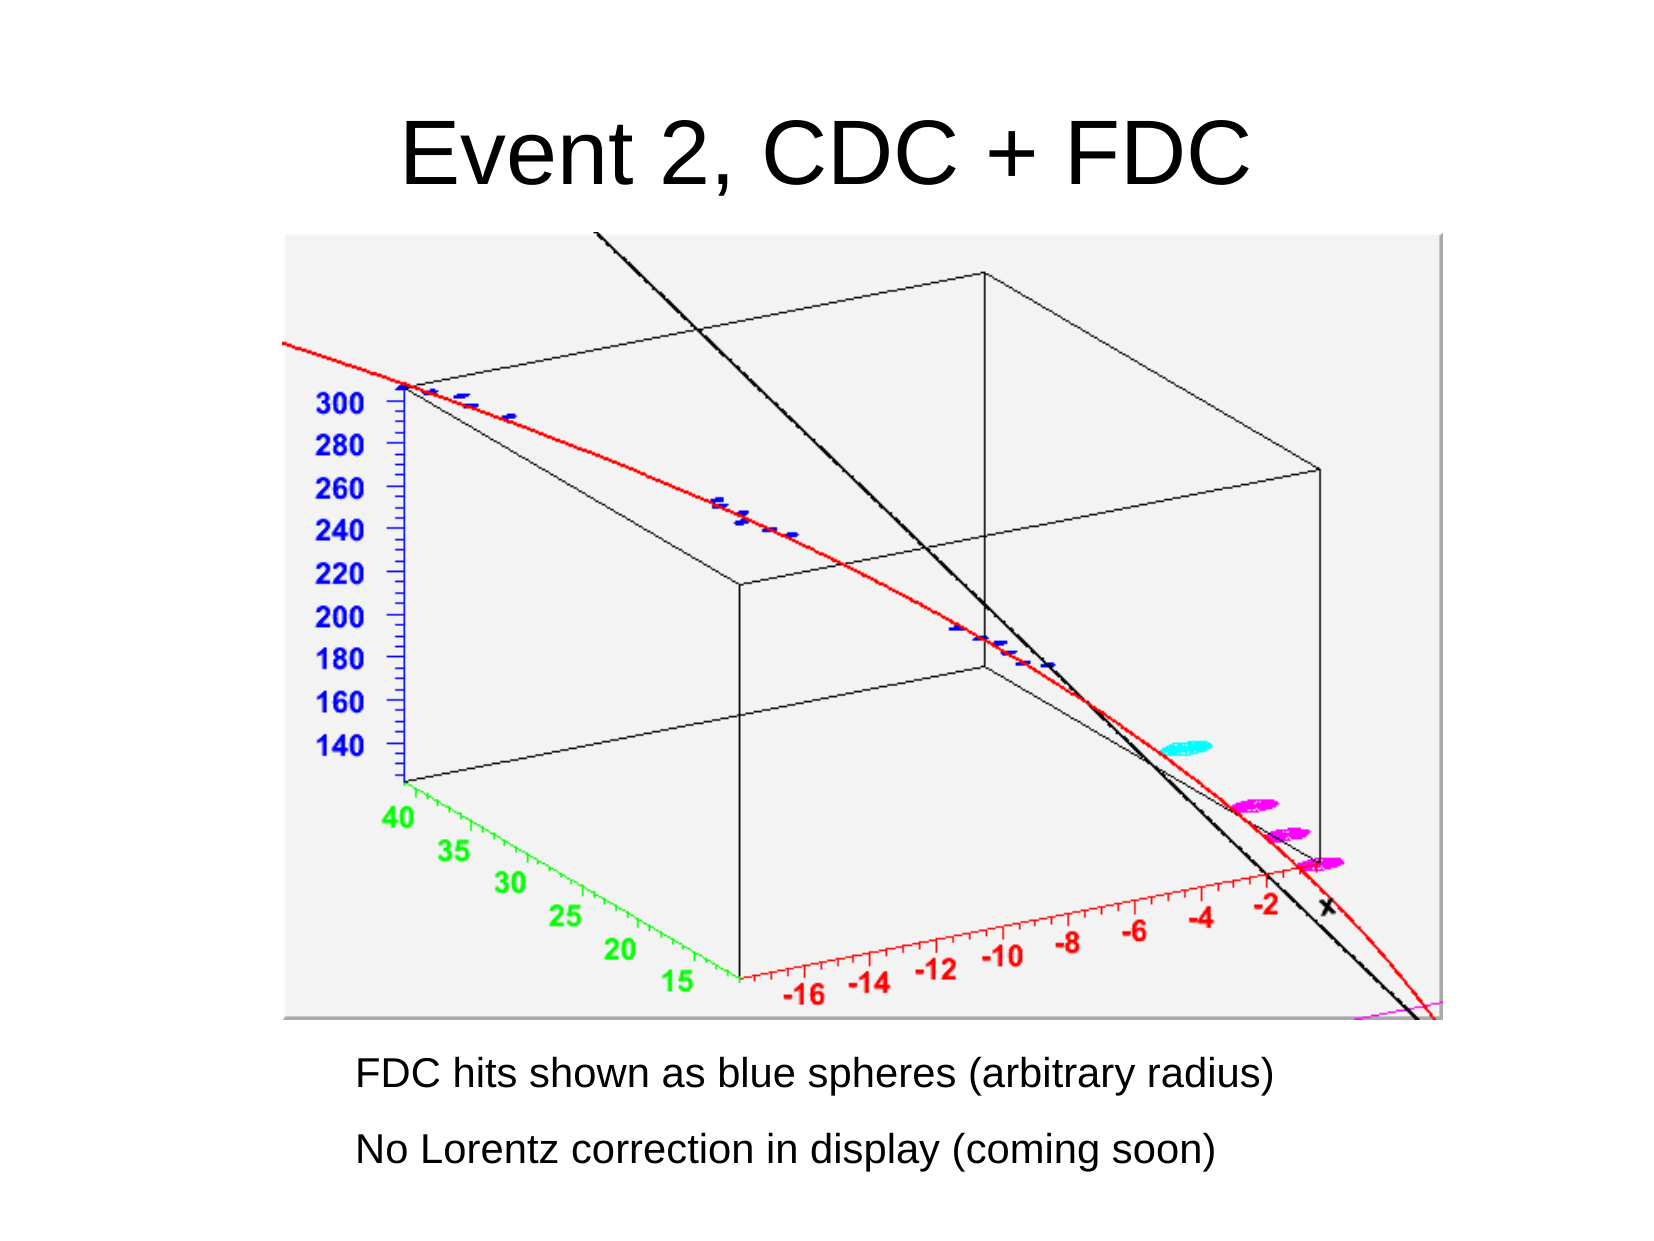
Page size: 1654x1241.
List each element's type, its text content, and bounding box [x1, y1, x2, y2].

list FDC hits shown as blue spheres (arbitrary radius) No Lorentz correction in display (coming soon) [337, 1050, 1388, 1201]
title Event 2, CDC + FDC [82, 49, 1571, 257]
picture [282, 257, 1443, 1020]
